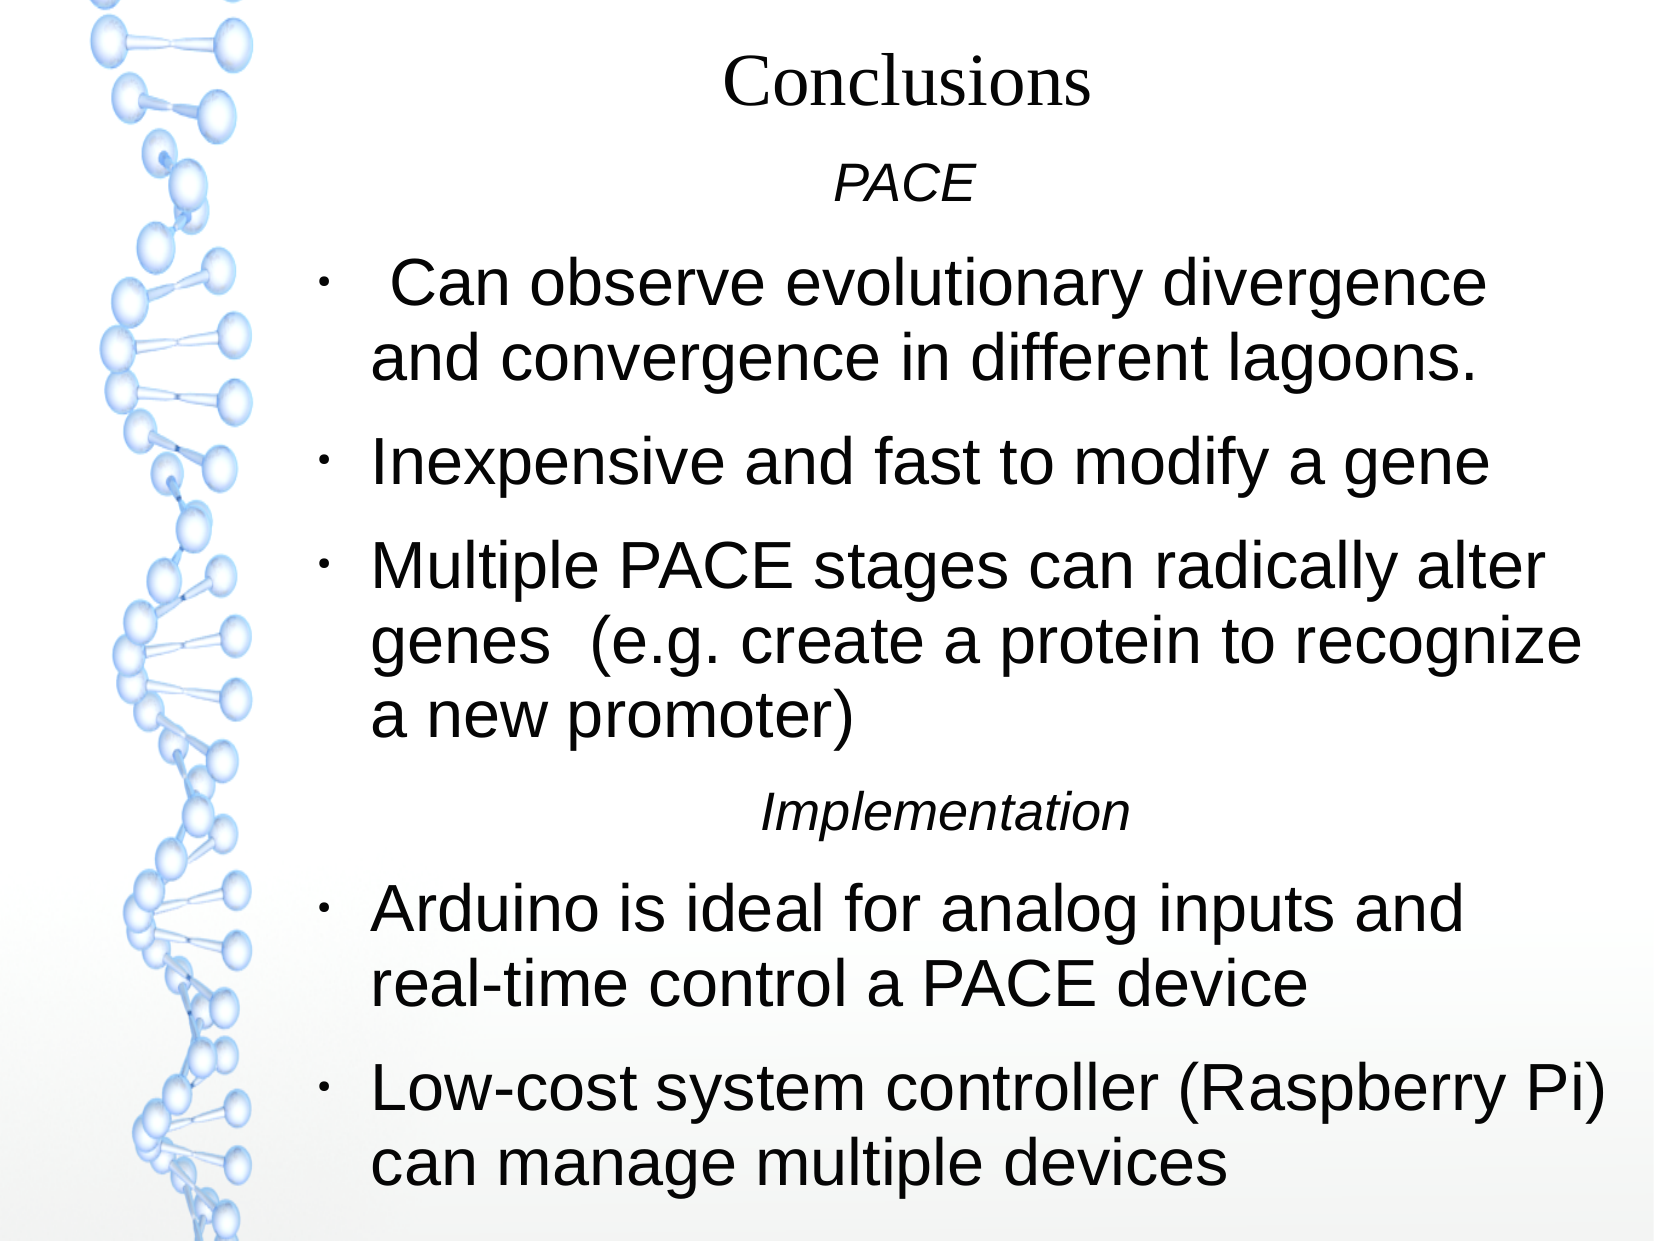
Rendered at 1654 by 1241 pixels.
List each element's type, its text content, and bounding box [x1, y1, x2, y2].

picture [0, 0, 1654, 1241]
list PACE Can observe evolutionary divergence and convergence in different lagoons. Inexpensive and fast to modify a gene Multiple PACE stages can radically alter genes (e.g. create a protein to recognize a new promoter) Implementation Arduino is ideal for analog inputs and real-time control a PACE device Low-cost system controller (Raspberry Pi) can manage multiple devices [300, 140, 1613, 1201]
title Conclusions [412, 9, 1347, 140]
